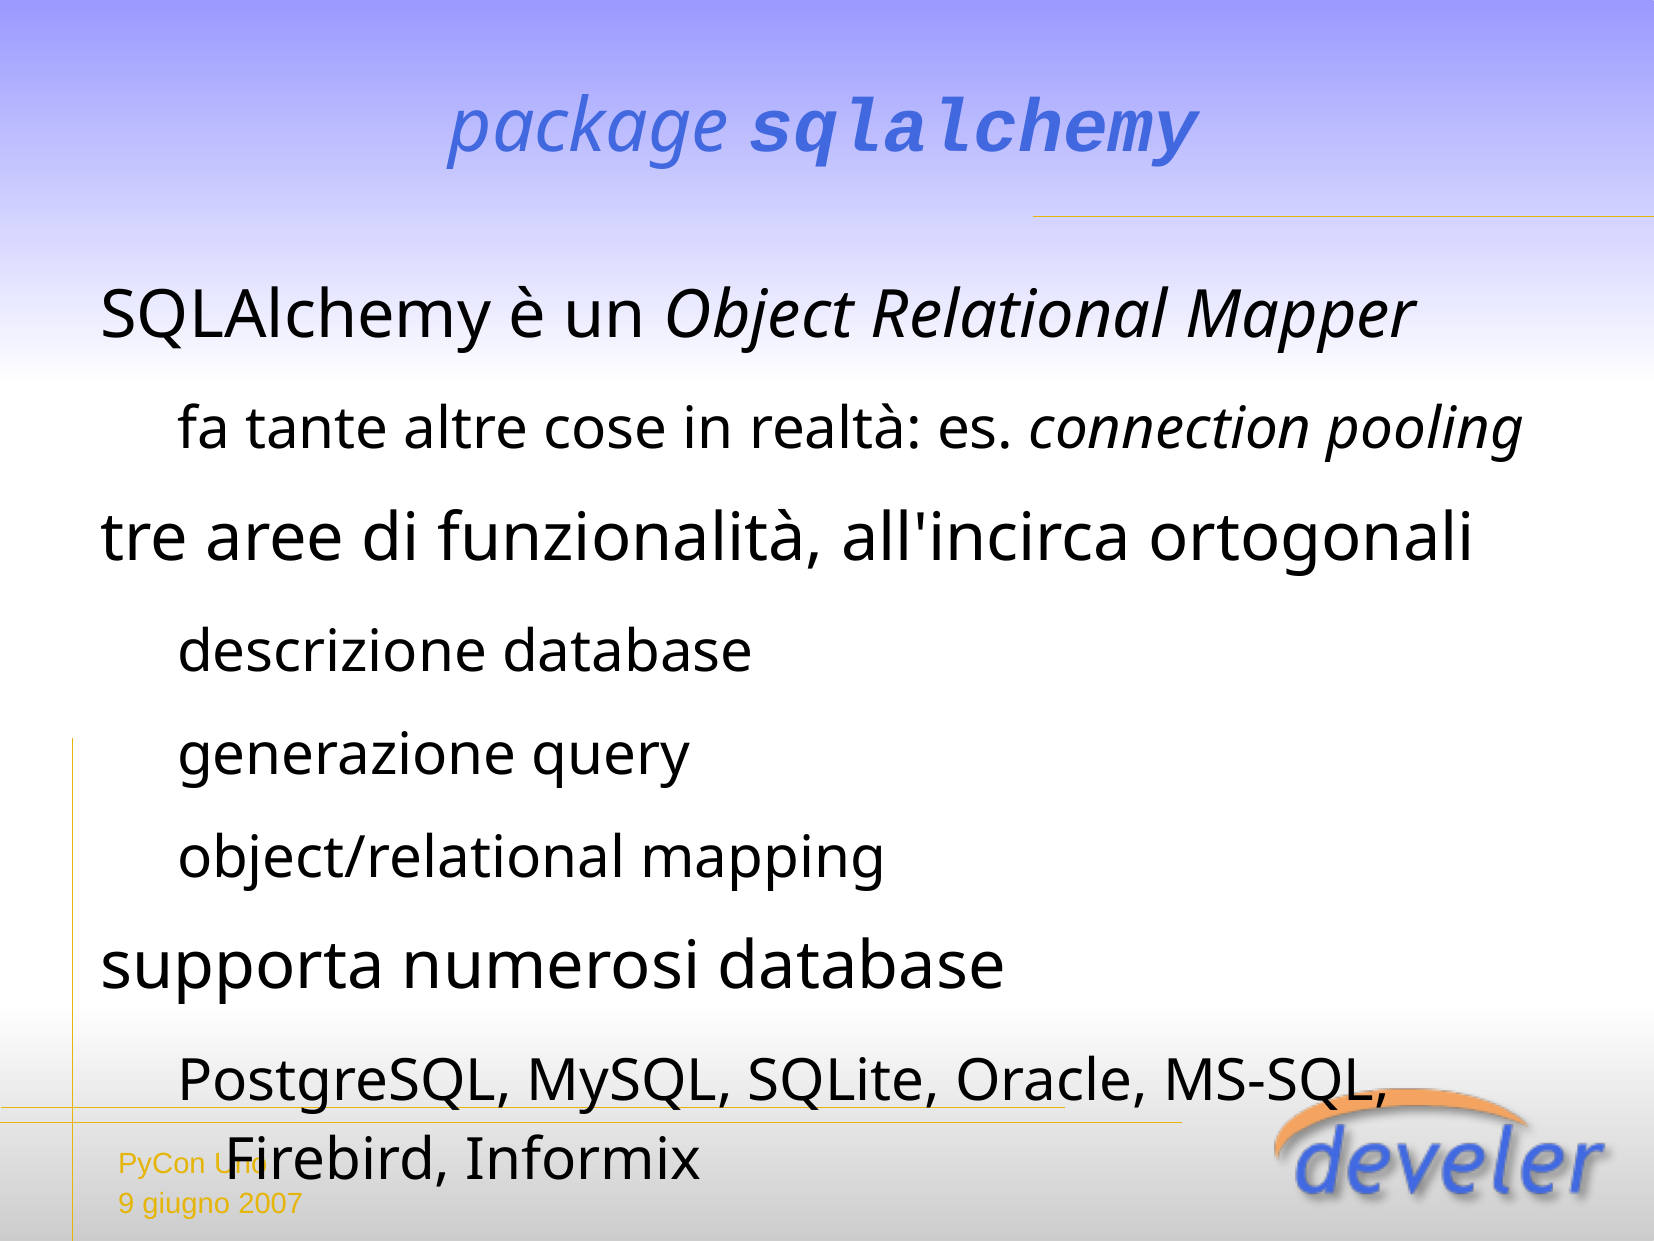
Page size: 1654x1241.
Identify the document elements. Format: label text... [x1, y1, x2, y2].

list SQLAlchemy è un Object Relational Mapper fa tante altre cose in realtà: es. connection pooling tre aree di funzionalità, all'incirca ortogonali descrizione database generazione query object/relational mapping supporta numerosi database PostgreSQL, MySQL, SQLite, Oracle, MS-SQL, Firebird, Informix [82, 265, 1571, 1093]
title package sqlalchemy [82, 29, 1565, 217]
picture [1269, 1083, 1622, 1211]
